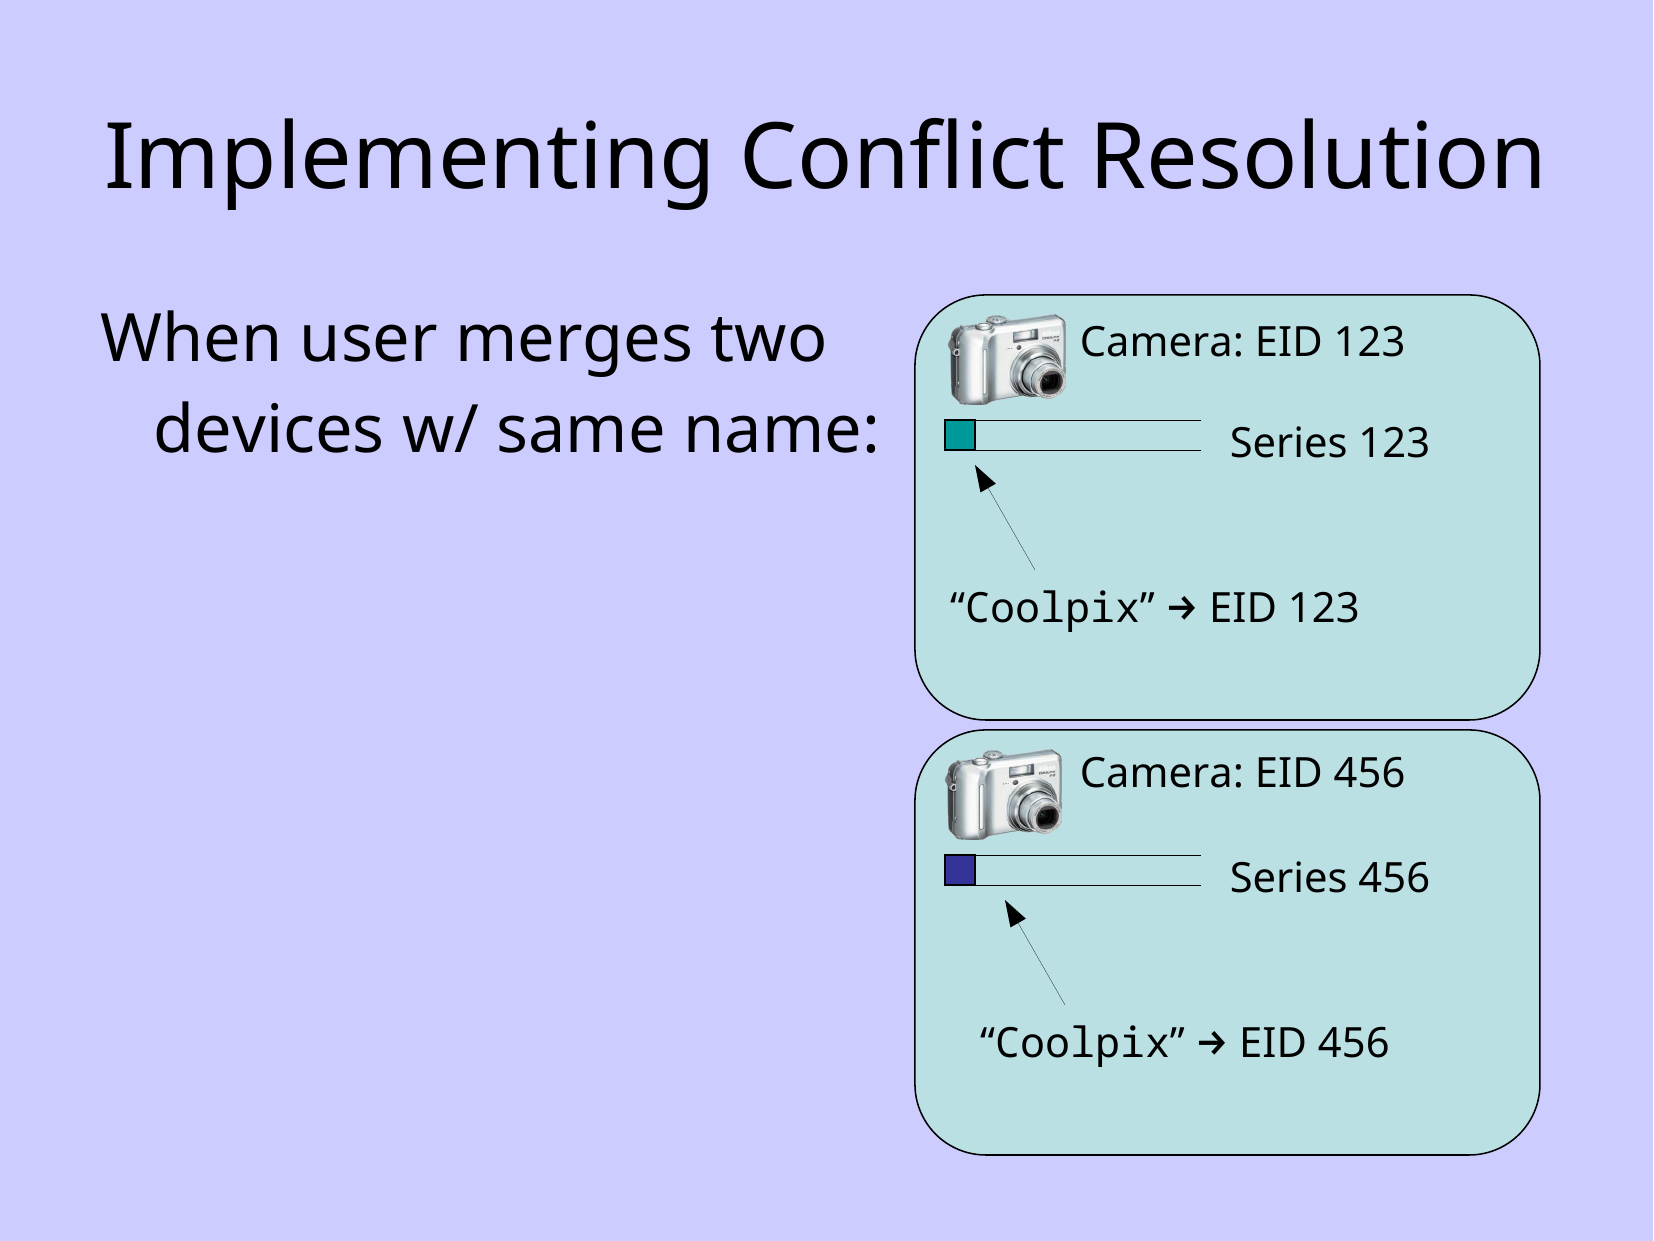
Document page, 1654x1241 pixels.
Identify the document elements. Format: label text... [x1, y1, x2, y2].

title Implementing Conflict Resolution [82, 49, 1571, 257]
text_box Series 123 [1215, 405, 1471, 469]
text_box Camera: EID 456 [1065, 735, 1531, 811]
list When user merges two devices w/ same name: [82, 290, 916, 1109]
text_box Camera: EID 123 [1065, 304, 1531, 391]
text_box [914, 729, 1540, 1156]
text_box [914, 294, 1540, 721]
text_box Series 456 [1215, 840, 1471, 904]
picture [945, 749, 1062, 841]
text_box “Coolpix” → EID 123 [885, 570, 1426, 638]
picture [948, 314, 1066, 406]
text_box “Coolpix” → EID 456 [915, 1005, 1456, 1073]
